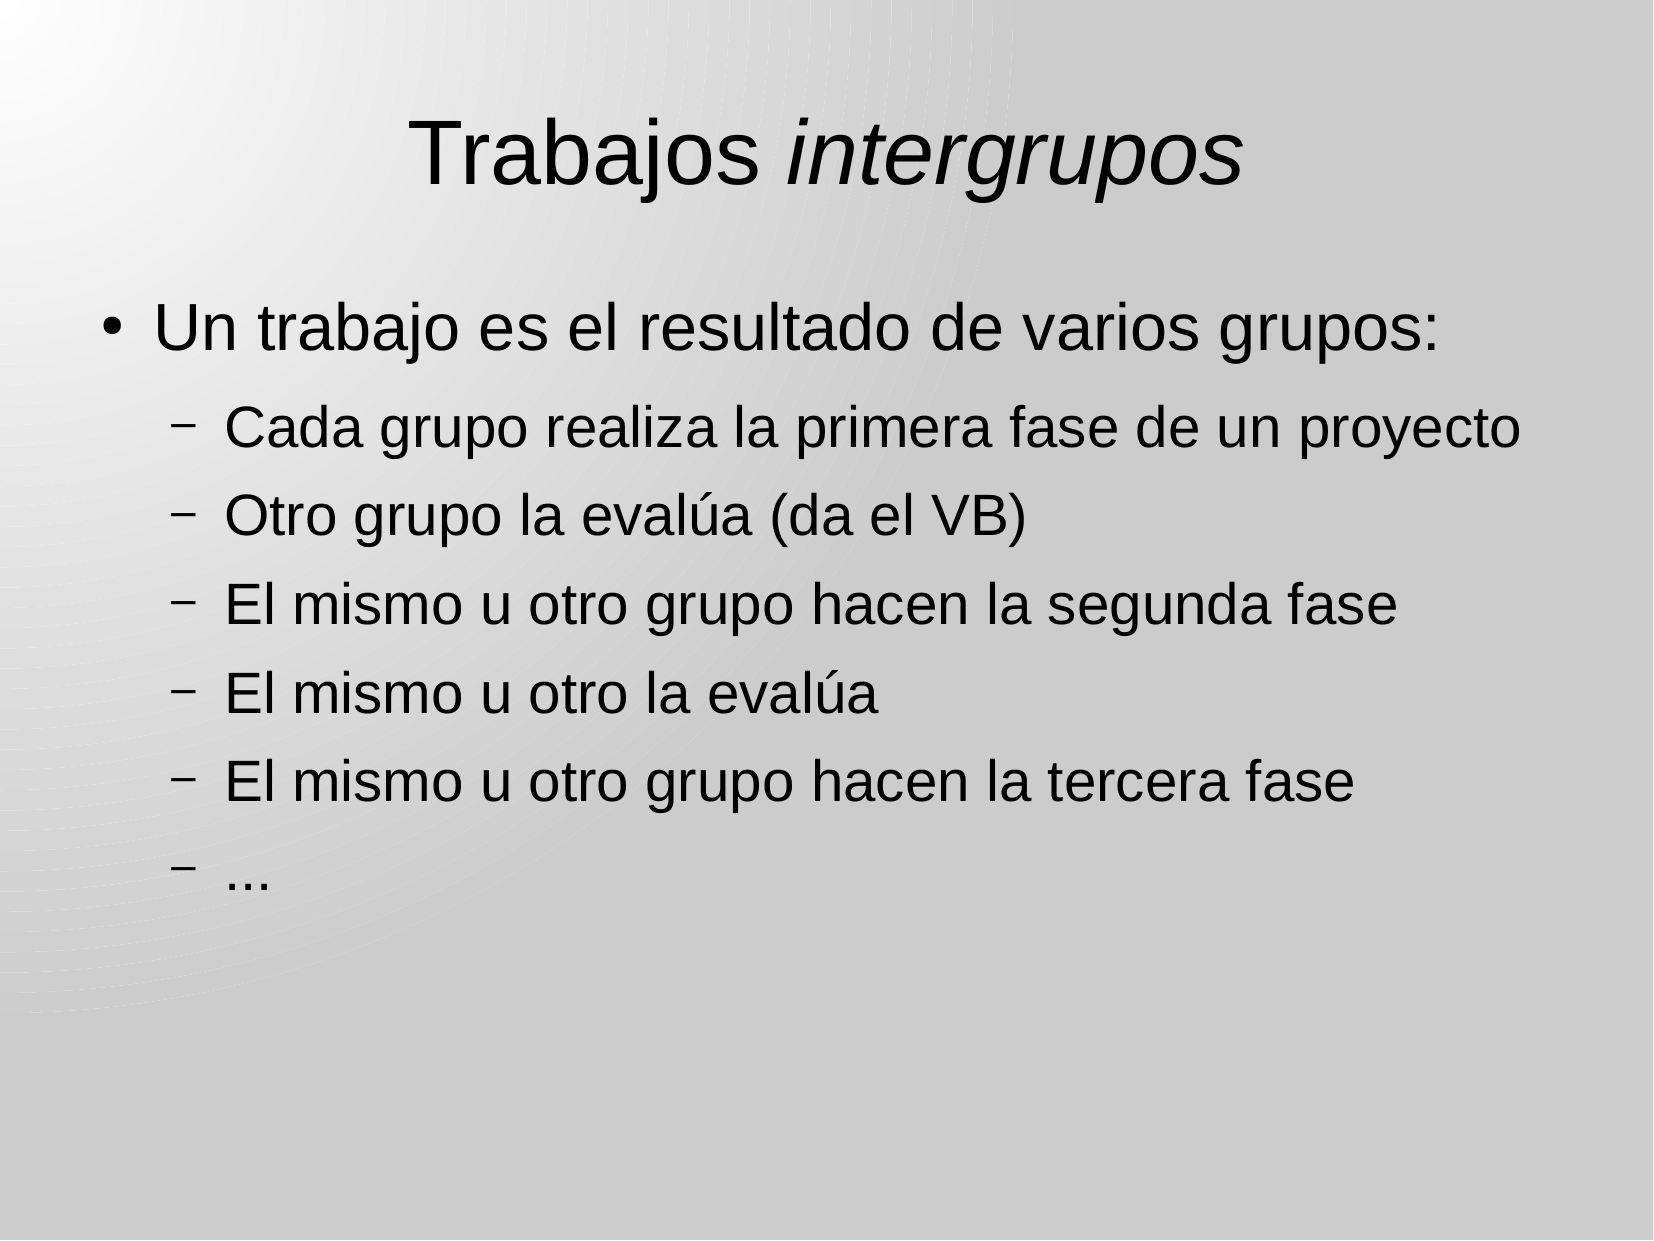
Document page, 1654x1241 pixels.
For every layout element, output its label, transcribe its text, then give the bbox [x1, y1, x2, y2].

list Un trabajo es el resultado de varios grupos: Cada grupo realiza la primera fase de un proyecto Otro grupo la evalúa (da el VB) El mismo u otro grupo hacen la segunda fase El mismo u otro la evalúa El mismo u otro grupo hacen la tercera fase ... [82, 290, 1538, 1109]
title Trabajos intergrupos [82, 49, 1571, 257]
